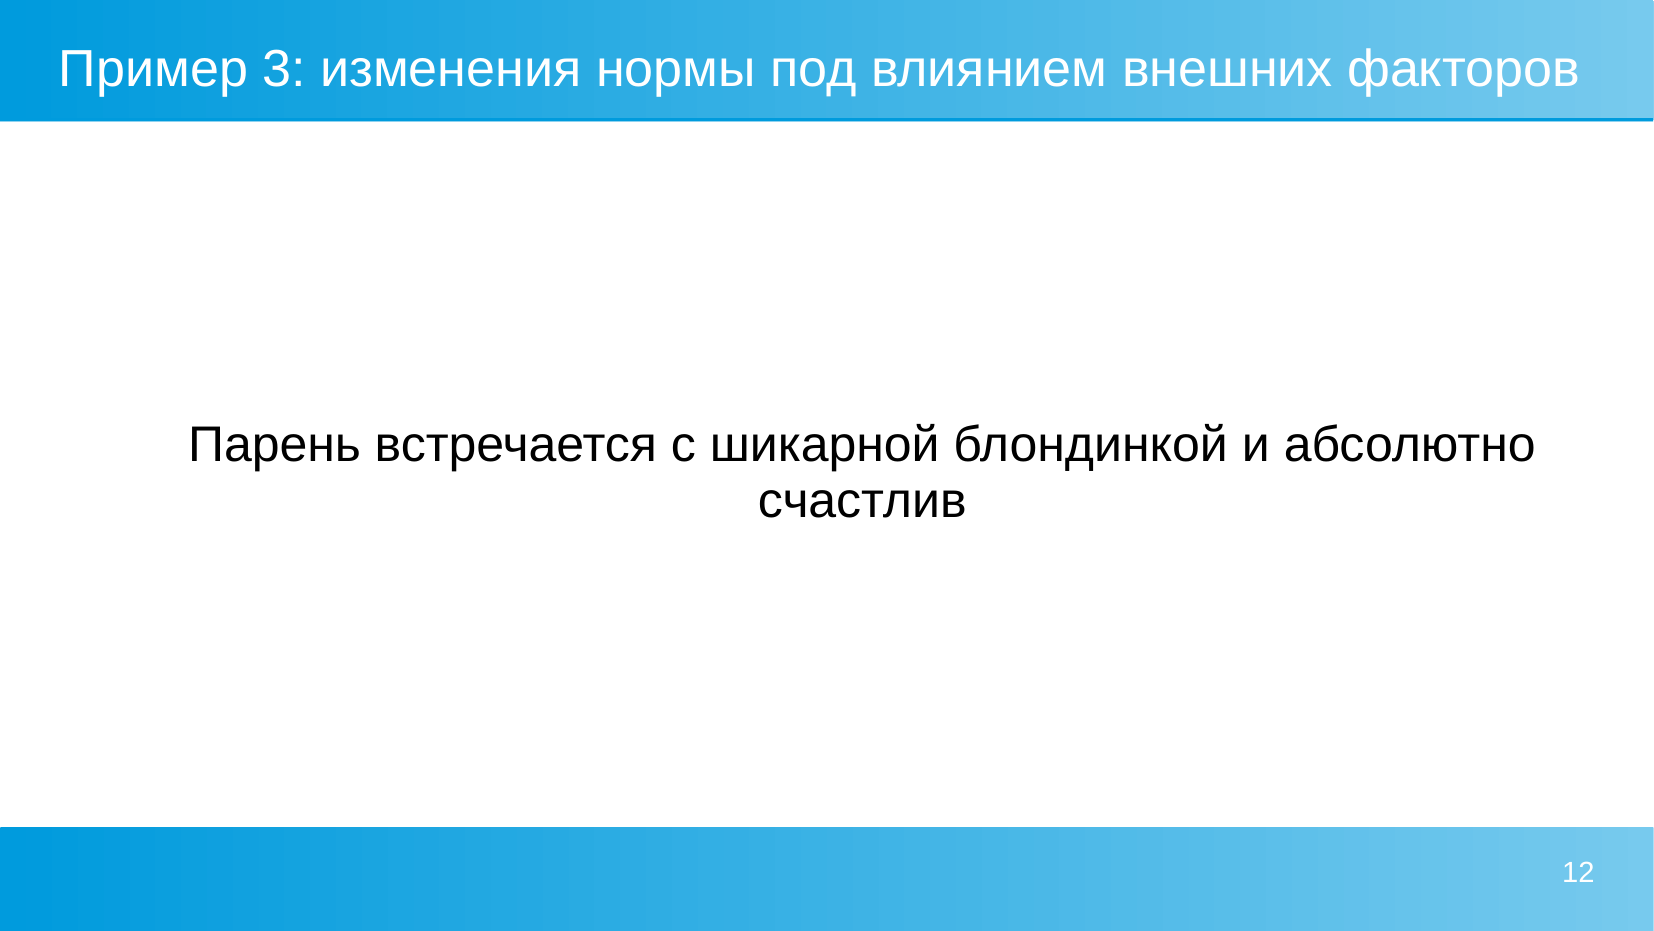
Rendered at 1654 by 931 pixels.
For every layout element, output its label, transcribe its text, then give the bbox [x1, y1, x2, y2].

list Парень встречается с шикарной блондинкой и абсолютно счастлив [59, 177, 1595, 768]
title Пример 3: изменения нормы под влиянием внешних факторов [59, 29, 1595, 108]
